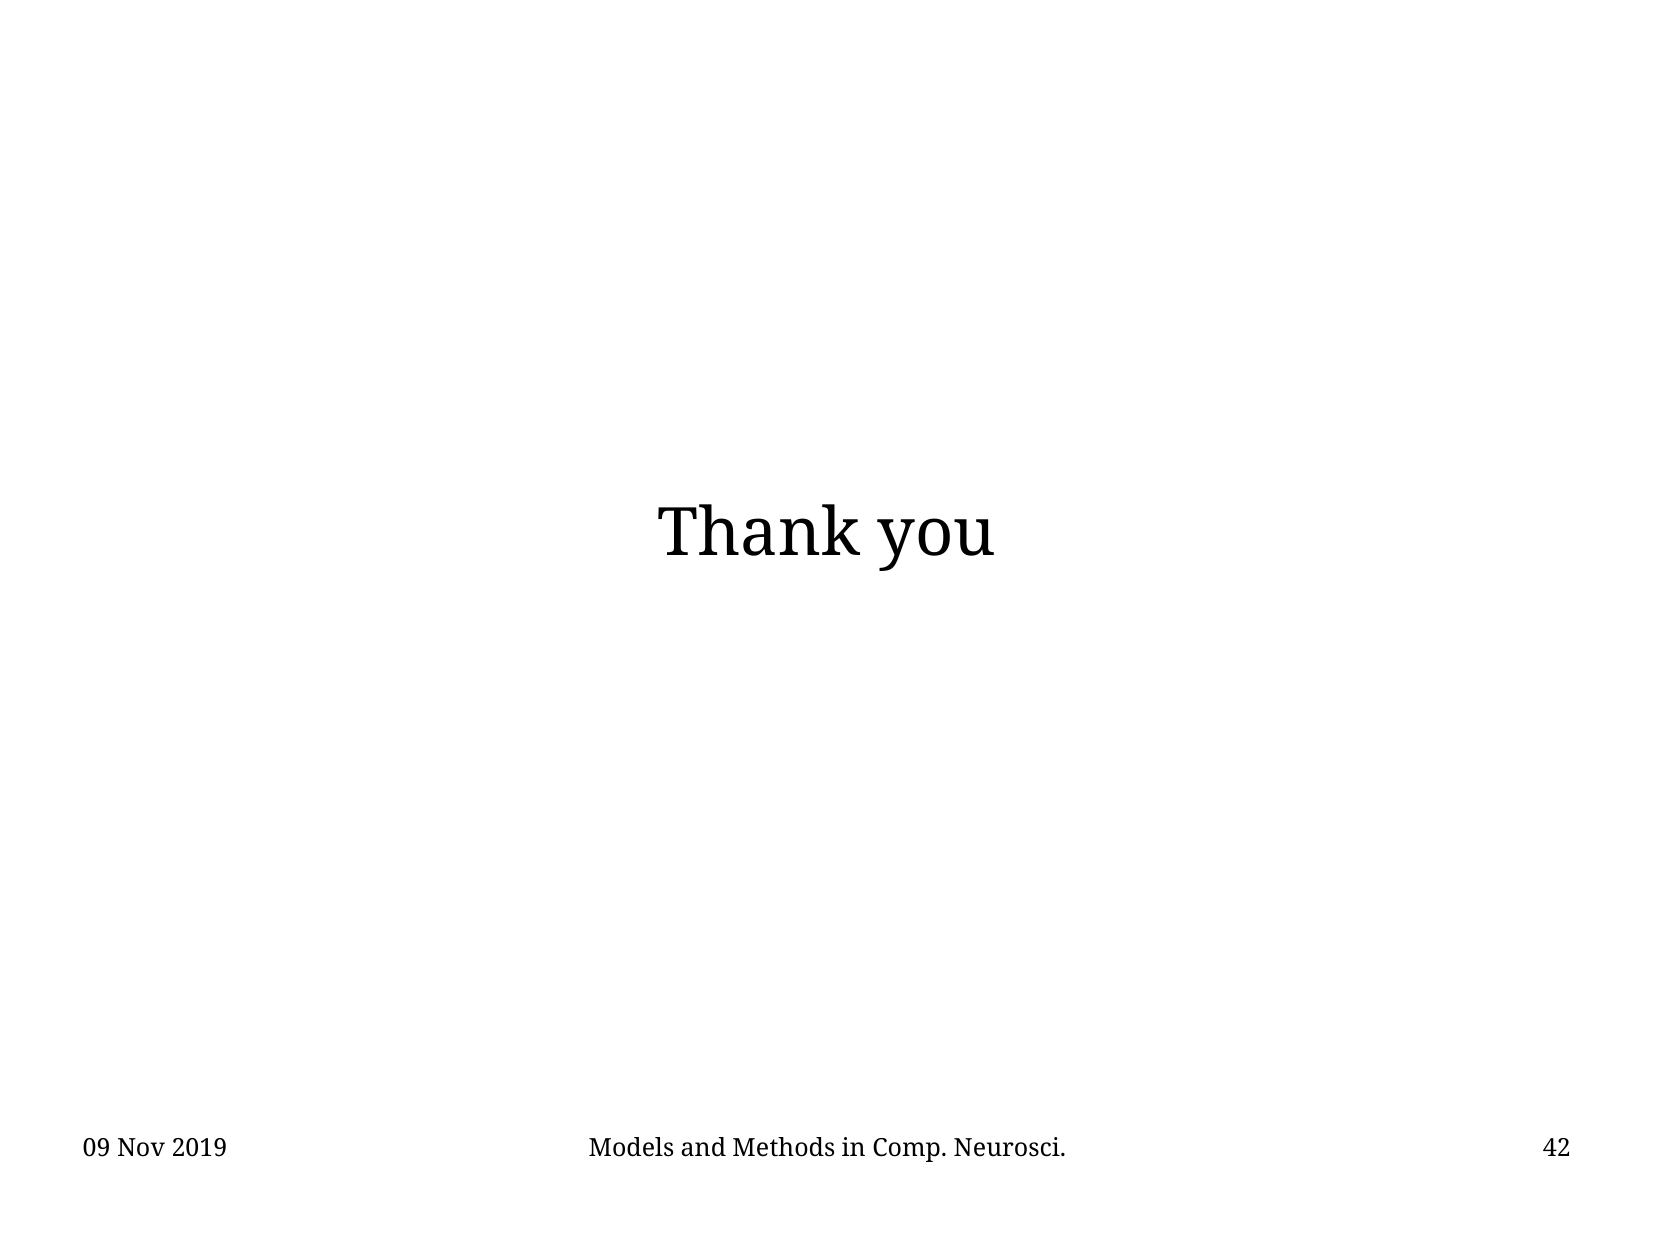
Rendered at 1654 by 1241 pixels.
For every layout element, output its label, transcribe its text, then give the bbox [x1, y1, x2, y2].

subtitle Thank you [82, 49, 1571, 1010]
